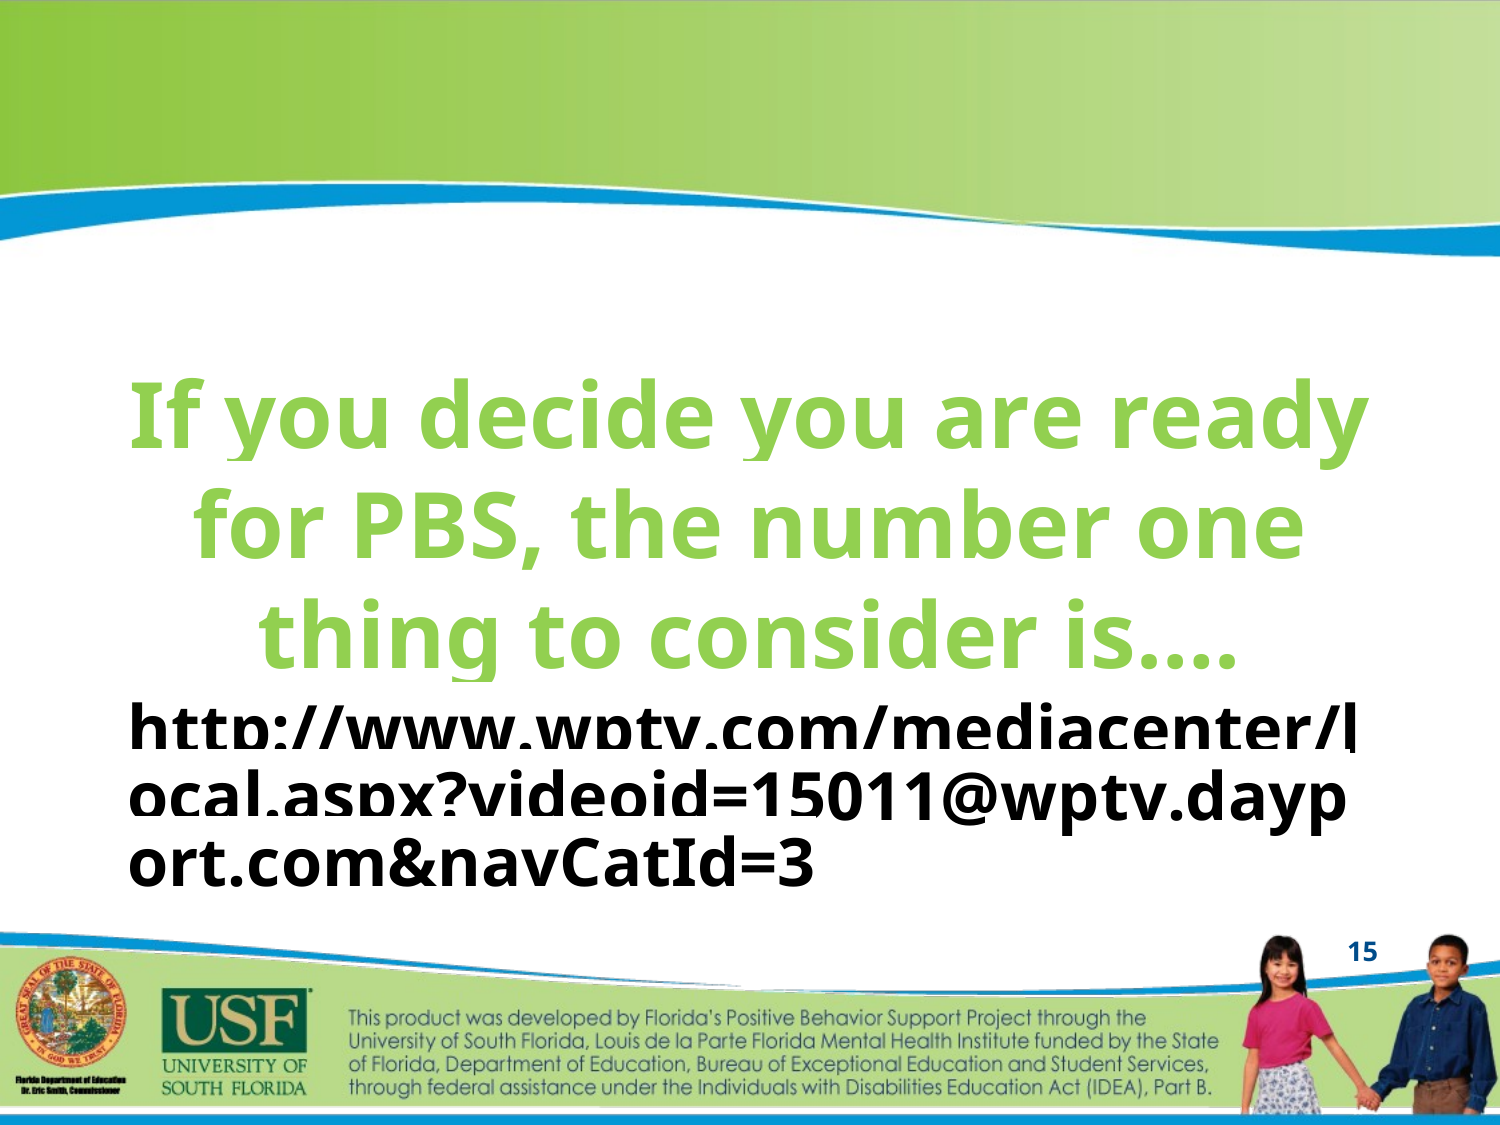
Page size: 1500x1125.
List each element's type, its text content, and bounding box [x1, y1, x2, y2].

picture [0, 928, 1500, 1116]
picture [0, 0, 1500, 258]
title If you decide you are ready for PBS, the number one thing to consider is…. http://www.wptv.com/mediacenter/local.aspx?videoid=15011@wptv.dayport.com&navCatId=3 [112, 349, 1388, 876]
